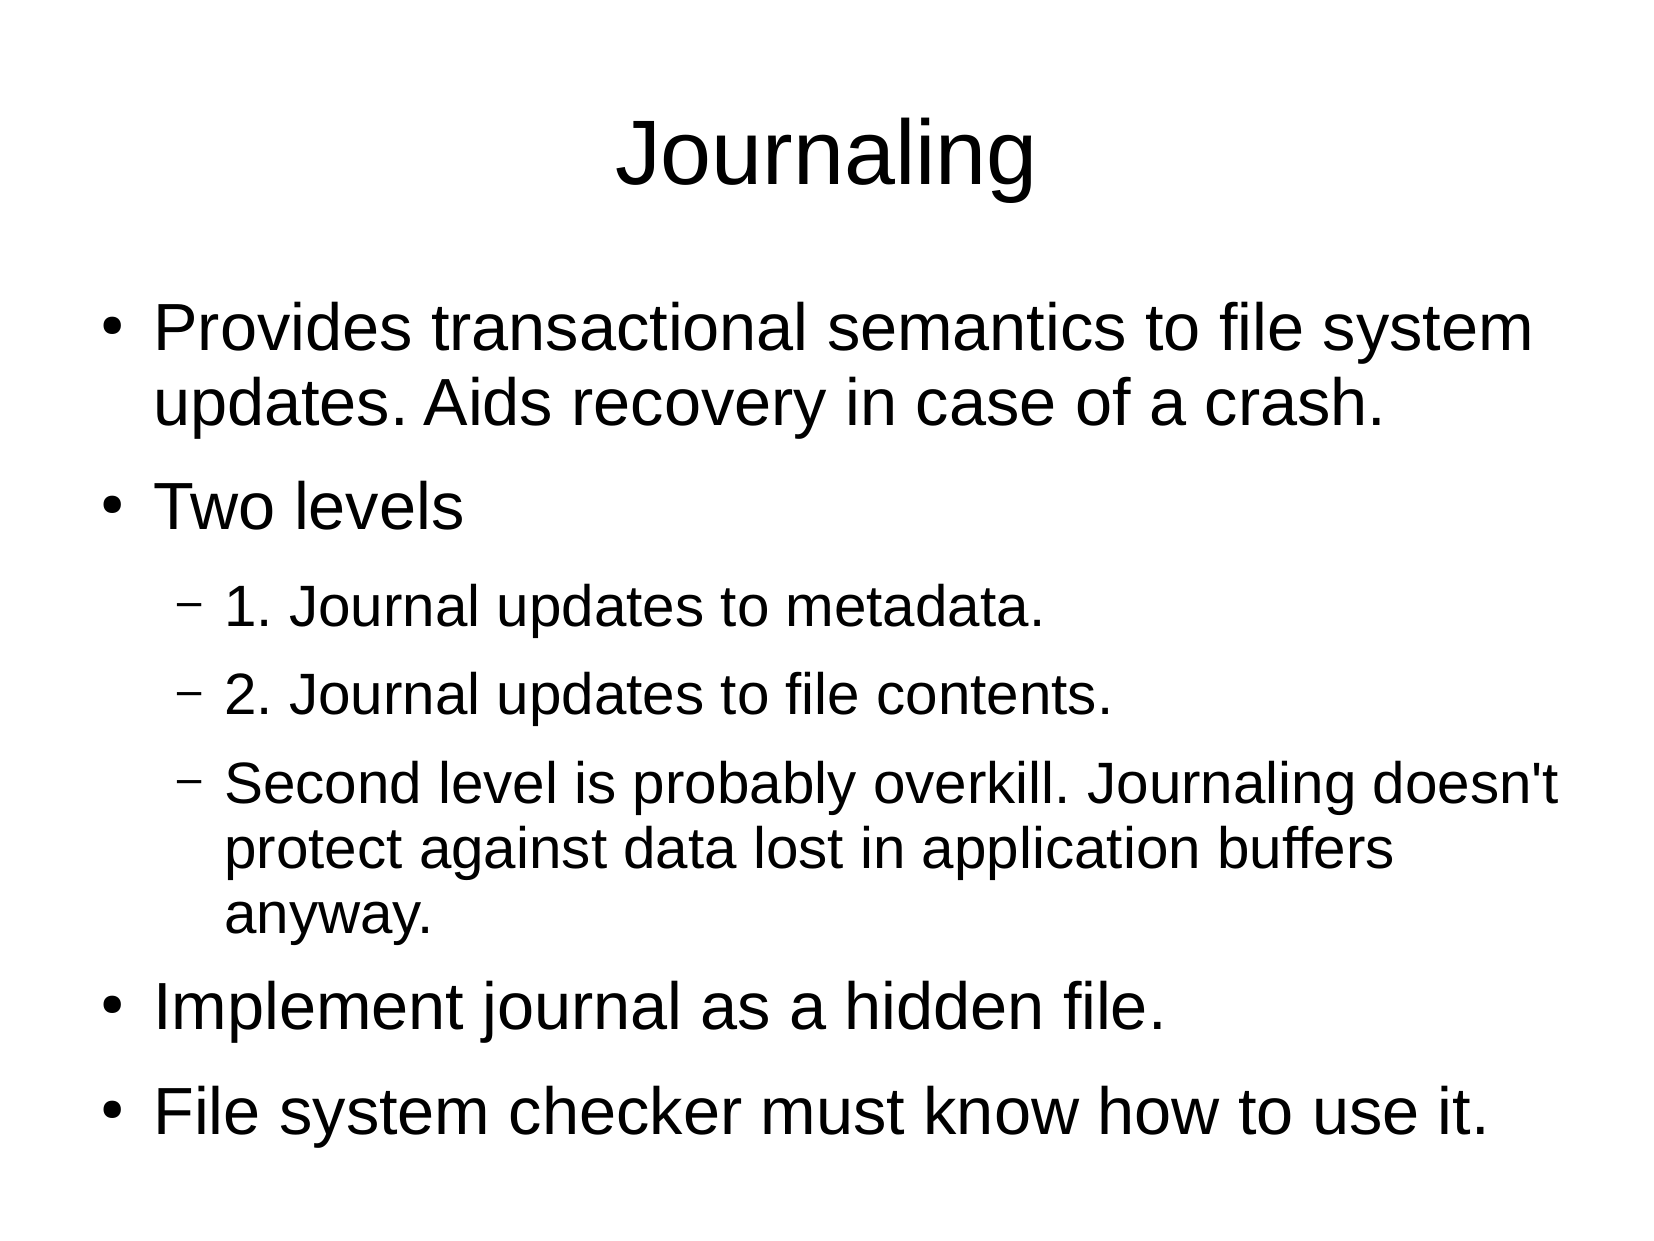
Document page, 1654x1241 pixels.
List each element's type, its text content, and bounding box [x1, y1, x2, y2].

title Journaling [82, 56, 1571, 250]
list Provides transactional semantics to file system updates. Aids recovery in case of a crash. Two levels 1. Journal updates to metadata. 2. Journal updates to file contents. Second level is probably overkill. Journaling doesn't protect against data lost in application buffers anyway. Implement journal as a hidden file. File system checker must know how to use it. [82, 290, 1571, 1148]
